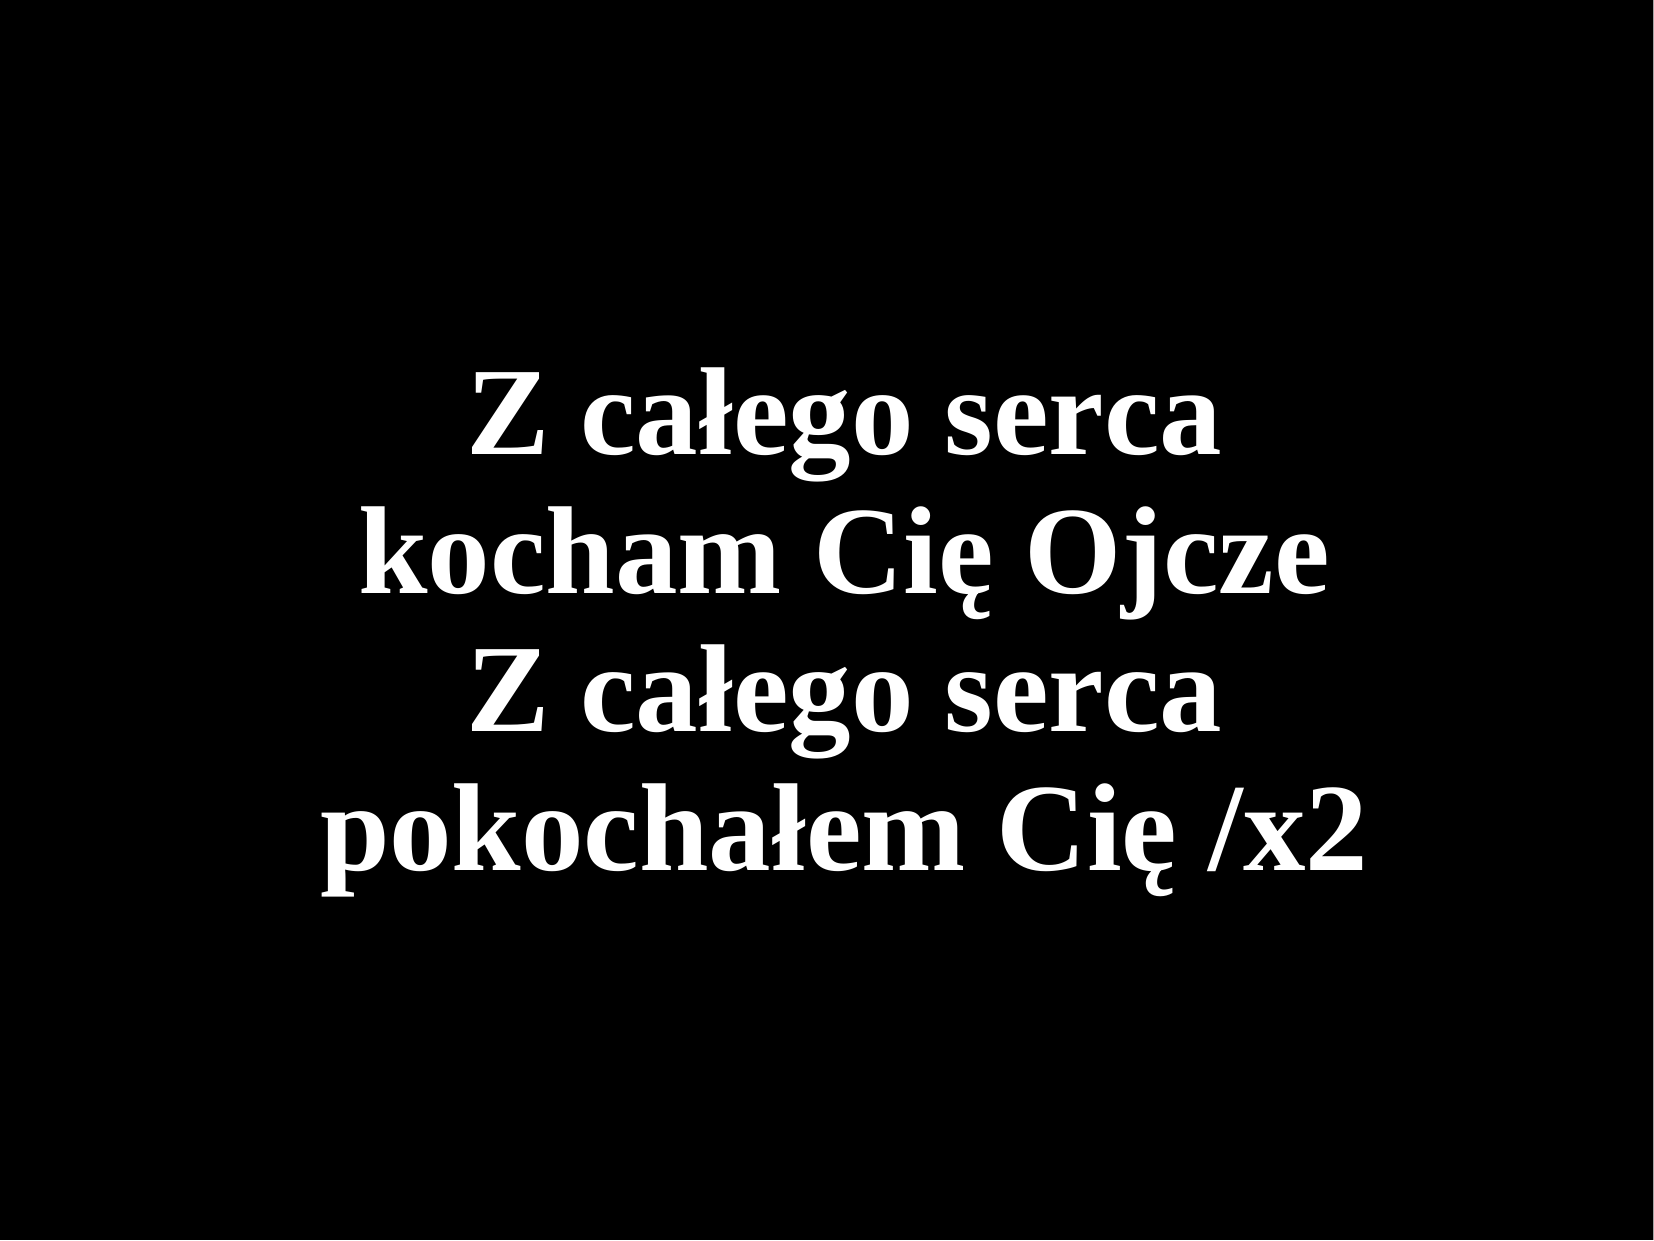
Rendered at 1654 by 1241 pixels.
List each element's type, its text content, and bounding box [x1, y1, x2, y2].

subtitle Z całego serca kocham Cię Ojcze Z całego serca pokochałem Cię /x2 [0, 0, 1654, 1241]
